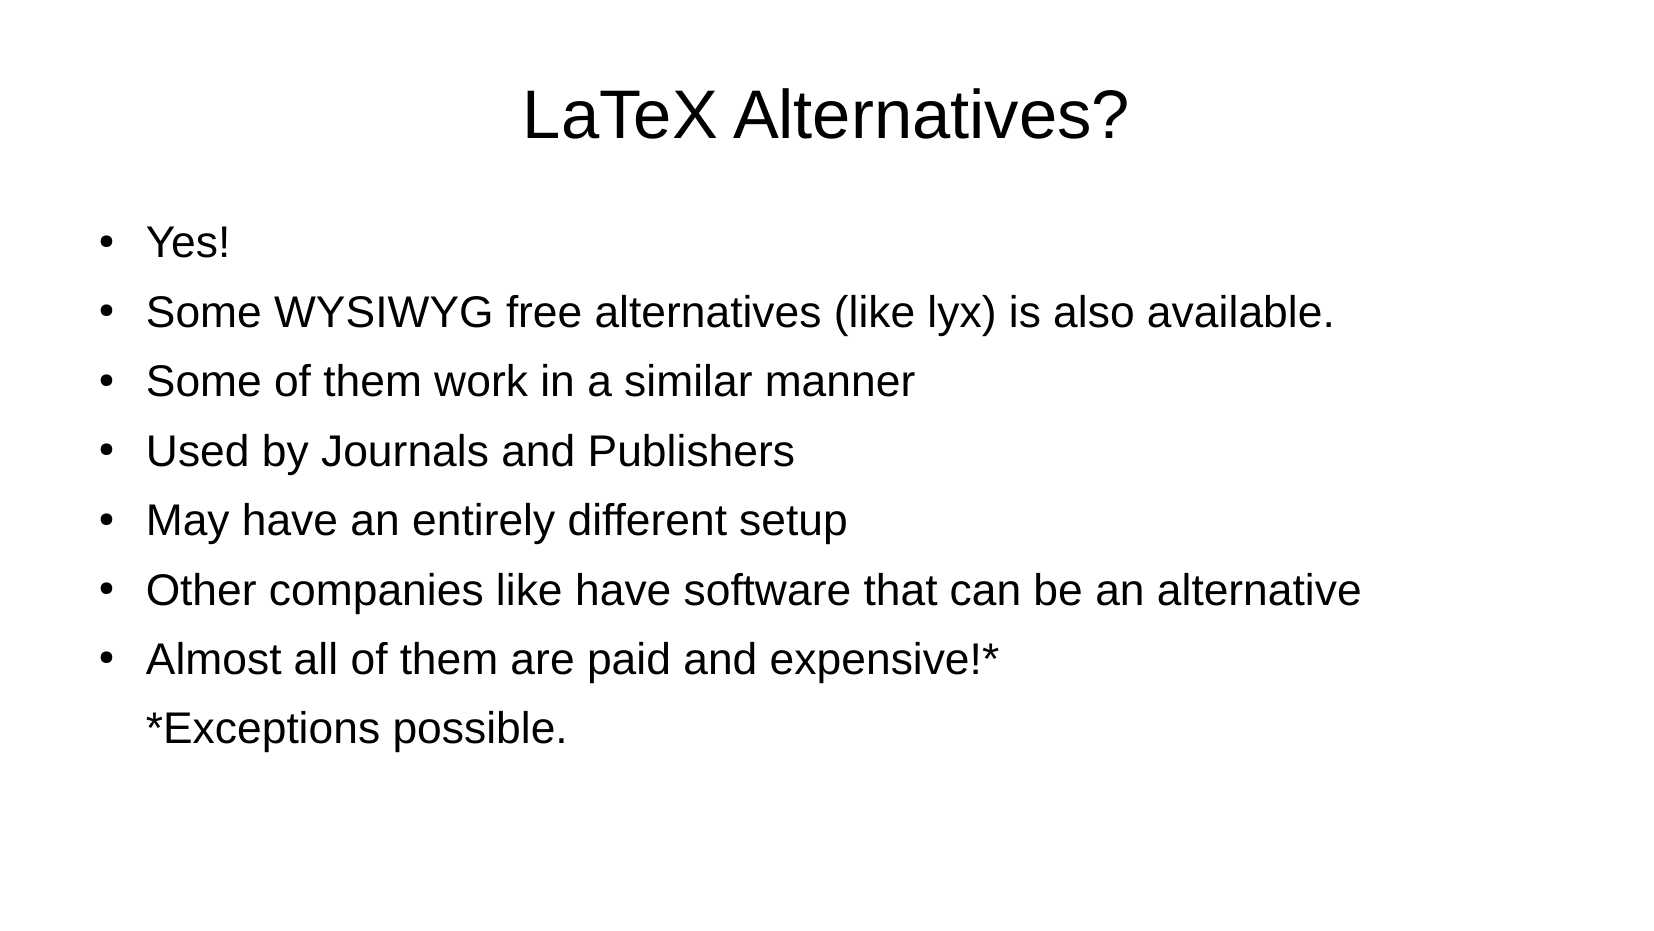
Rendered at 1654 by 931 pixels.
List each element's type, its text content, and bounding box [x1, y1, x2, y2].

title LaTeX Alternatives? [82, 37, 1571, 193]
list Yes! Some WYSIWYG free alternatives (like lyx) is also available. Some of them work in a similar manner Used by Journals and Publishers May have an entirely different setup Other companies like have software that can be an alternative Almost all of them are paid and expensive!* *Exceptions possible. [82, 217, 1571, 758]
